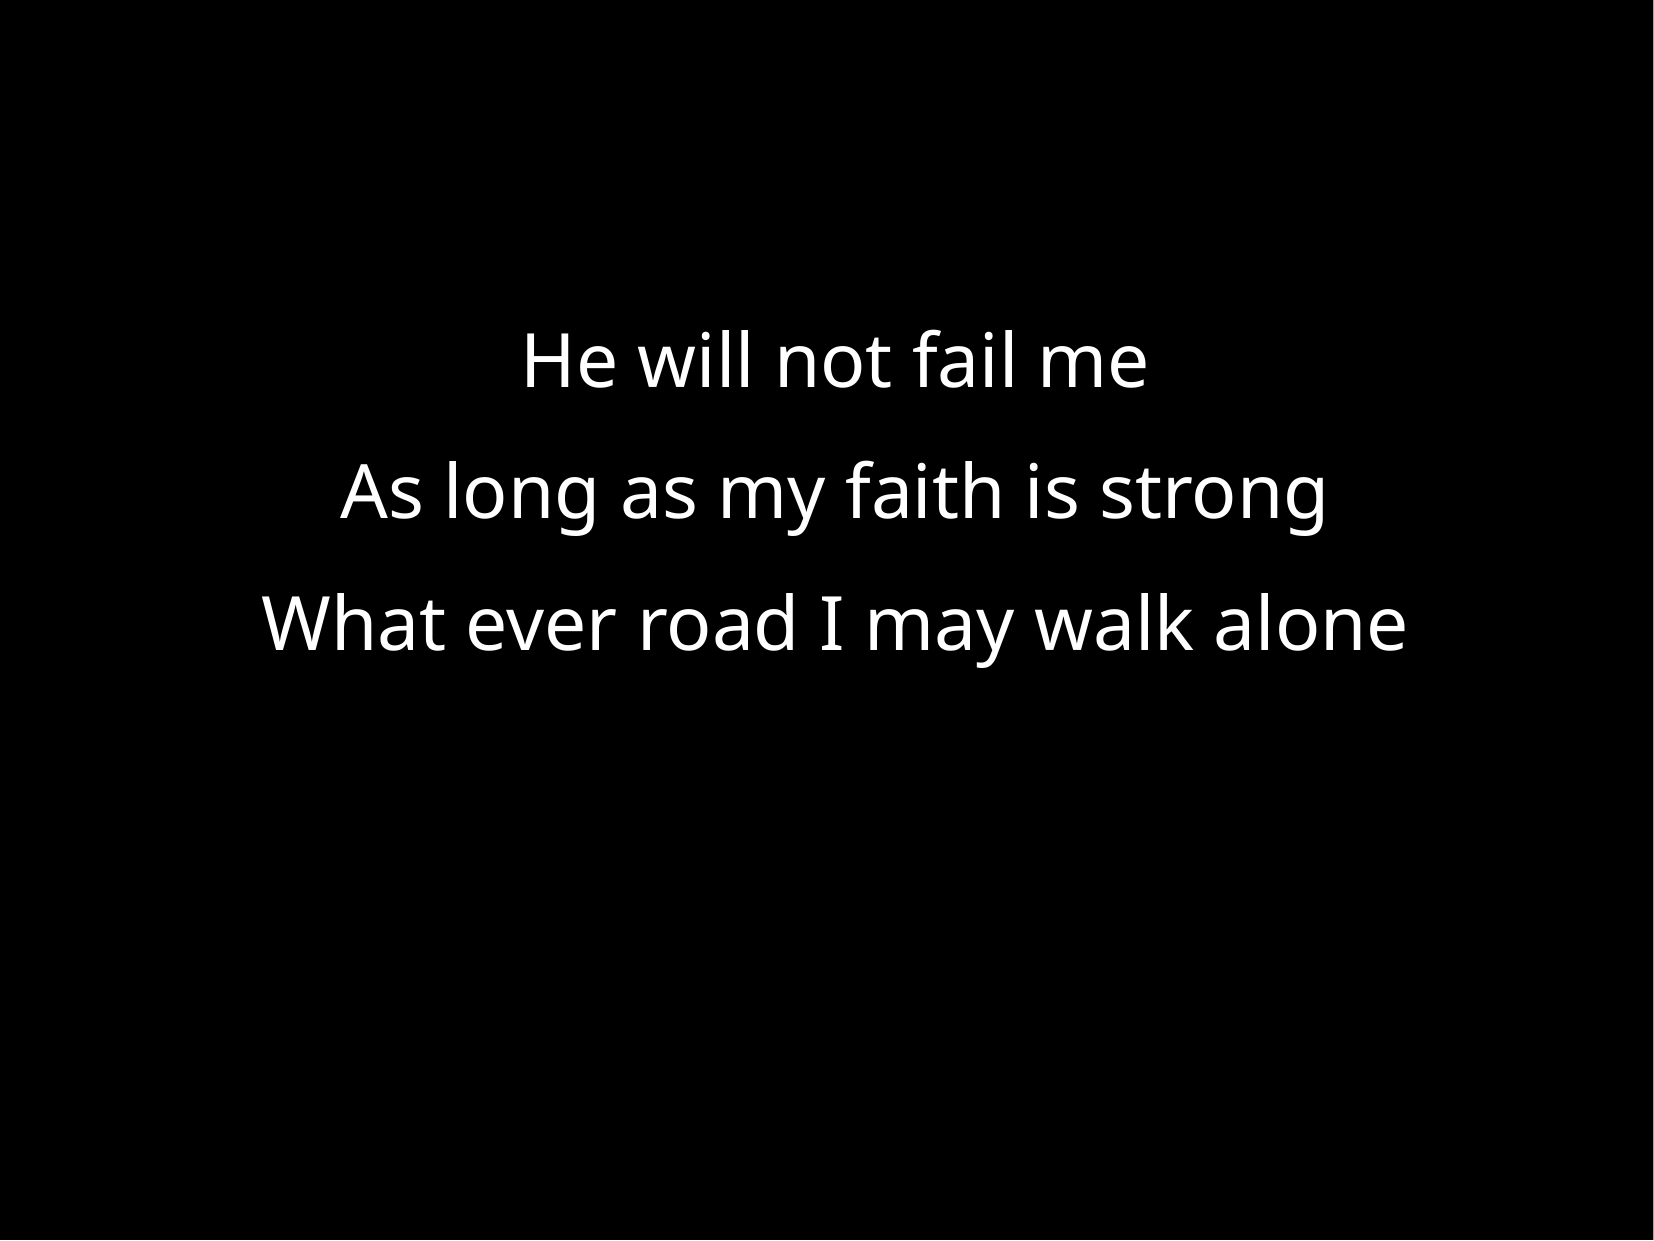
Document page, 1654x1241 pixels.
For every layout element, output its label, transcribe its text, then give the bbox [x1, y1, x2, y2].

list He will not fail me As long as my faith is strong What ever road I may walk alone [0, 307, 1654, 1229]
